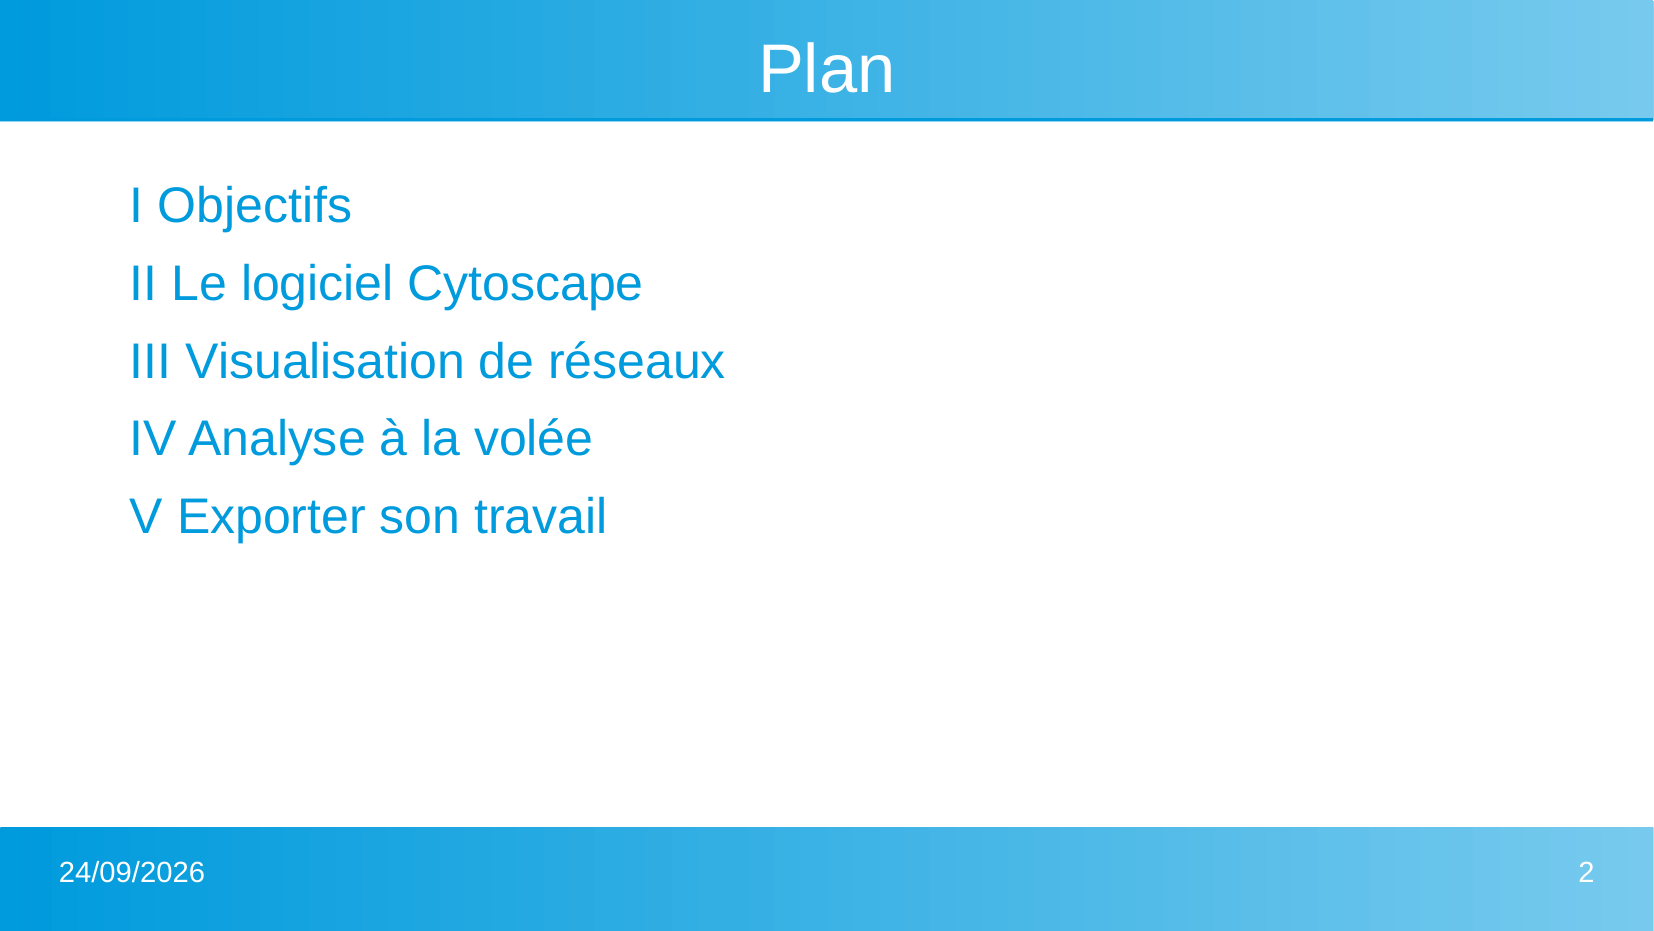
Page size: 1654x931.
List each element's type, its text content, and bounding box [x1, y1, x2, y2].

list I Objectifs II Le logiciel Cytoscape III Visualisation de réseaux IV Analyse à la volée V Exporter son travail [59, 177, 1595, 768]
title Plan [59, 29, 1595, 108]
